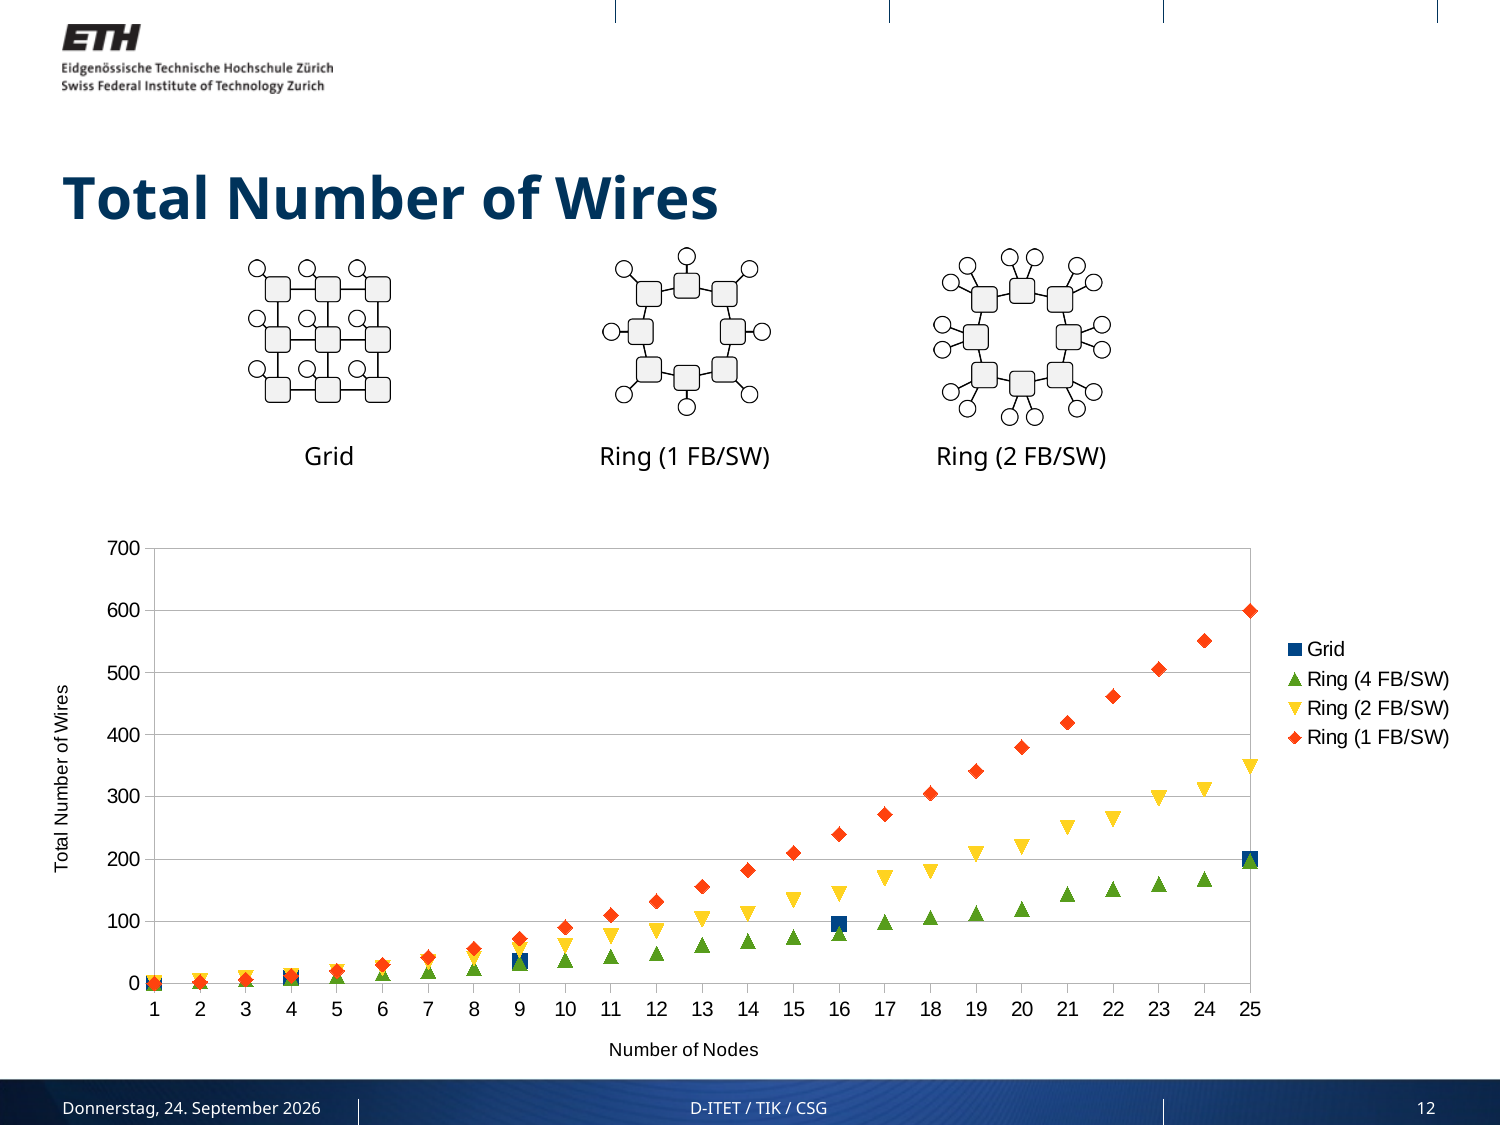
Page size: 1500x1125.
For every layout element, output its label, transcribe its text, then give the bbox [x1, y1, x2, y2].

picture [602, 247, 771, 413]
text_box Ring (1 FB/SW) [584, 413, 790, 479]
picture [62, 24, 333, 94]
picture [933, 248, 1111, 413]
chart [16, 472, 1465, 1067]
picture [0, 1078, 1500, 1125]
picture [248, 259, 391, 403]
title Total Number of Wires [62, 157, 1438, 296]
text_box Grid [289, 413, 367, 479]
text_box Ring (2 FB/SW) [921, 413, 1126, 479]
